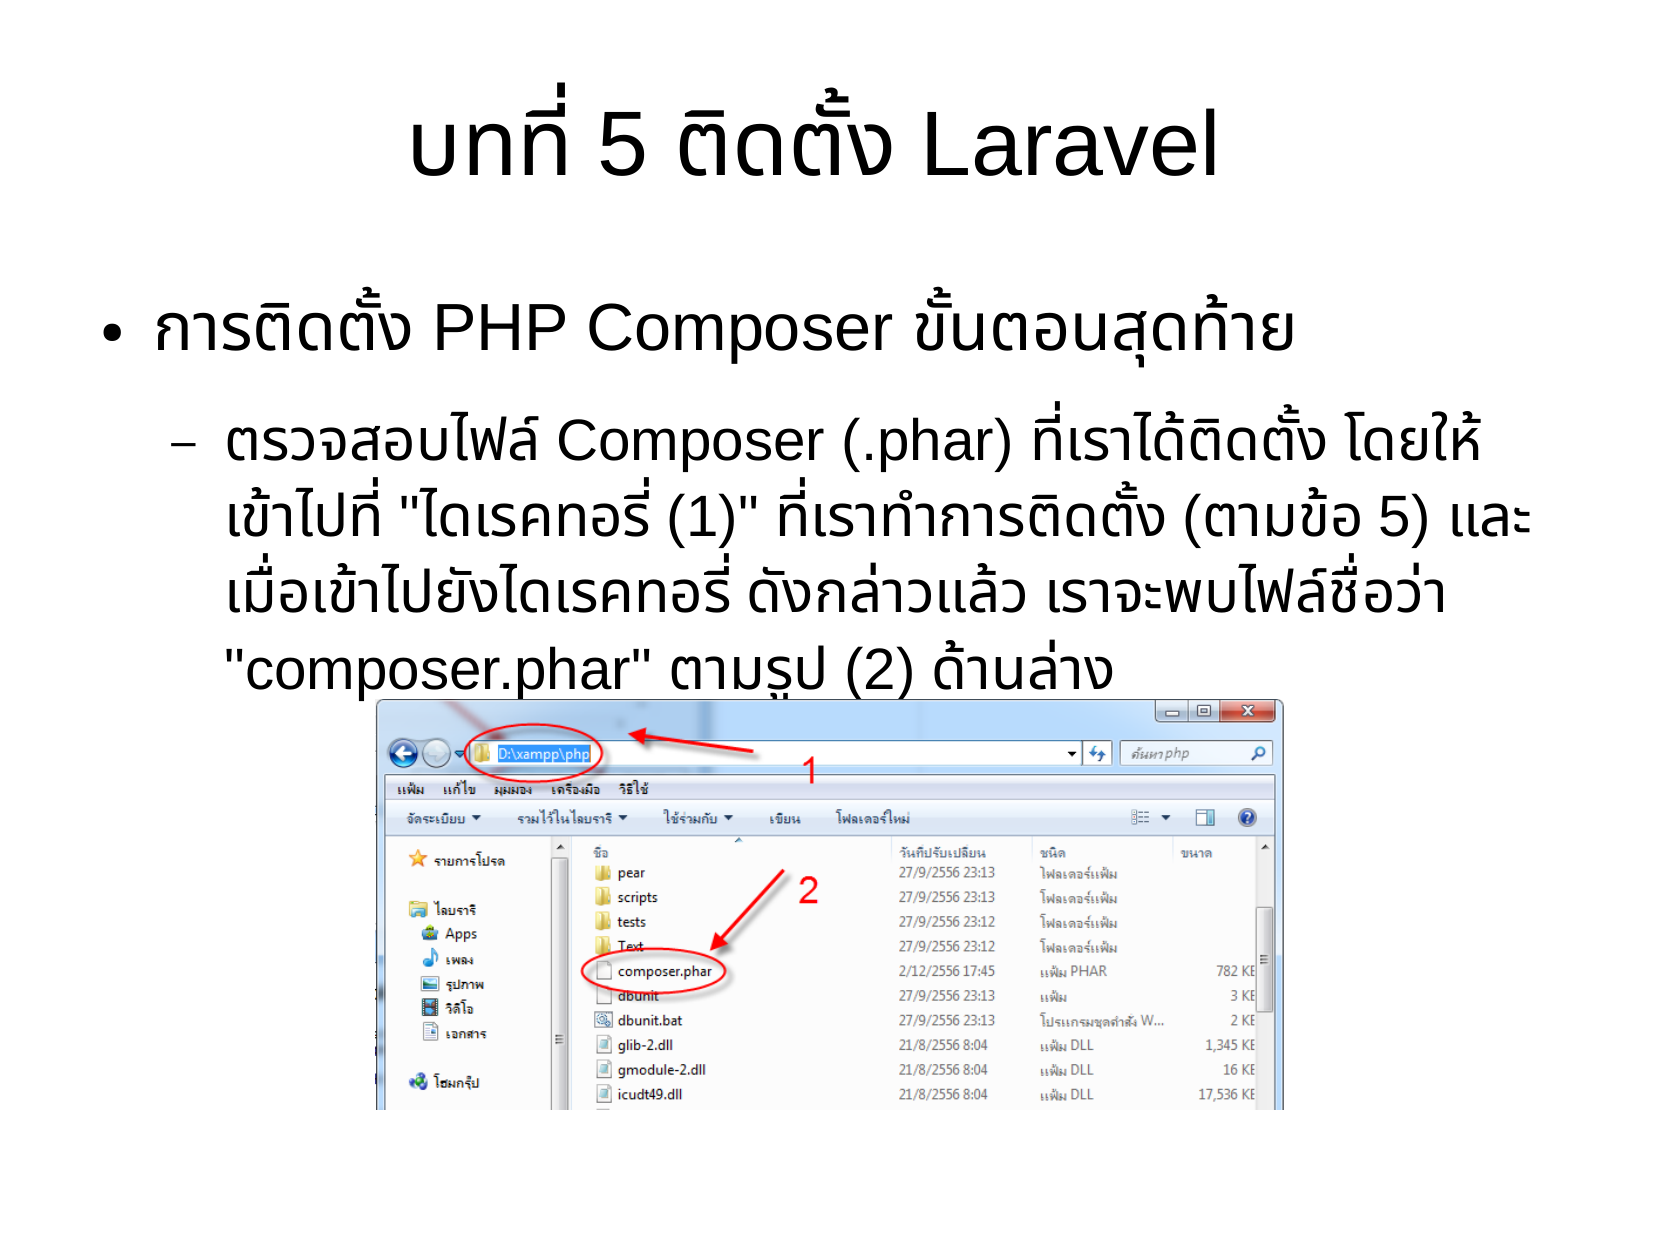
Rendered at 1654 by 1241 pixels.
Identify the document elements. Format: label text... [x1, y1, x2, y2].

title บทที่ 5 ติดตั้ง Laravel [82, 49, 1571, 257]
picture [375, 699, 1285, 1111]
list การติดตั้ง PHP Composer ขั้นตอนสุดท้าย ตรวจสอบไฟล์ Composer (.phar) ที่เราได้ติดตั้ง โดยให้เข้าไปที่ "ไดเรคทอรี่ (1)" ที่เราทำการติดตั้ง (ตามข้อ 5) และเมื่อเข้าไปยังไดเรคทอรี่ ดังกล่าวแล้ว เราจะพบไฟล์ชื่อว่า "composer.phar" ตามรูป (2) ด้านล่าง [82, 290, 1571, 1010]
